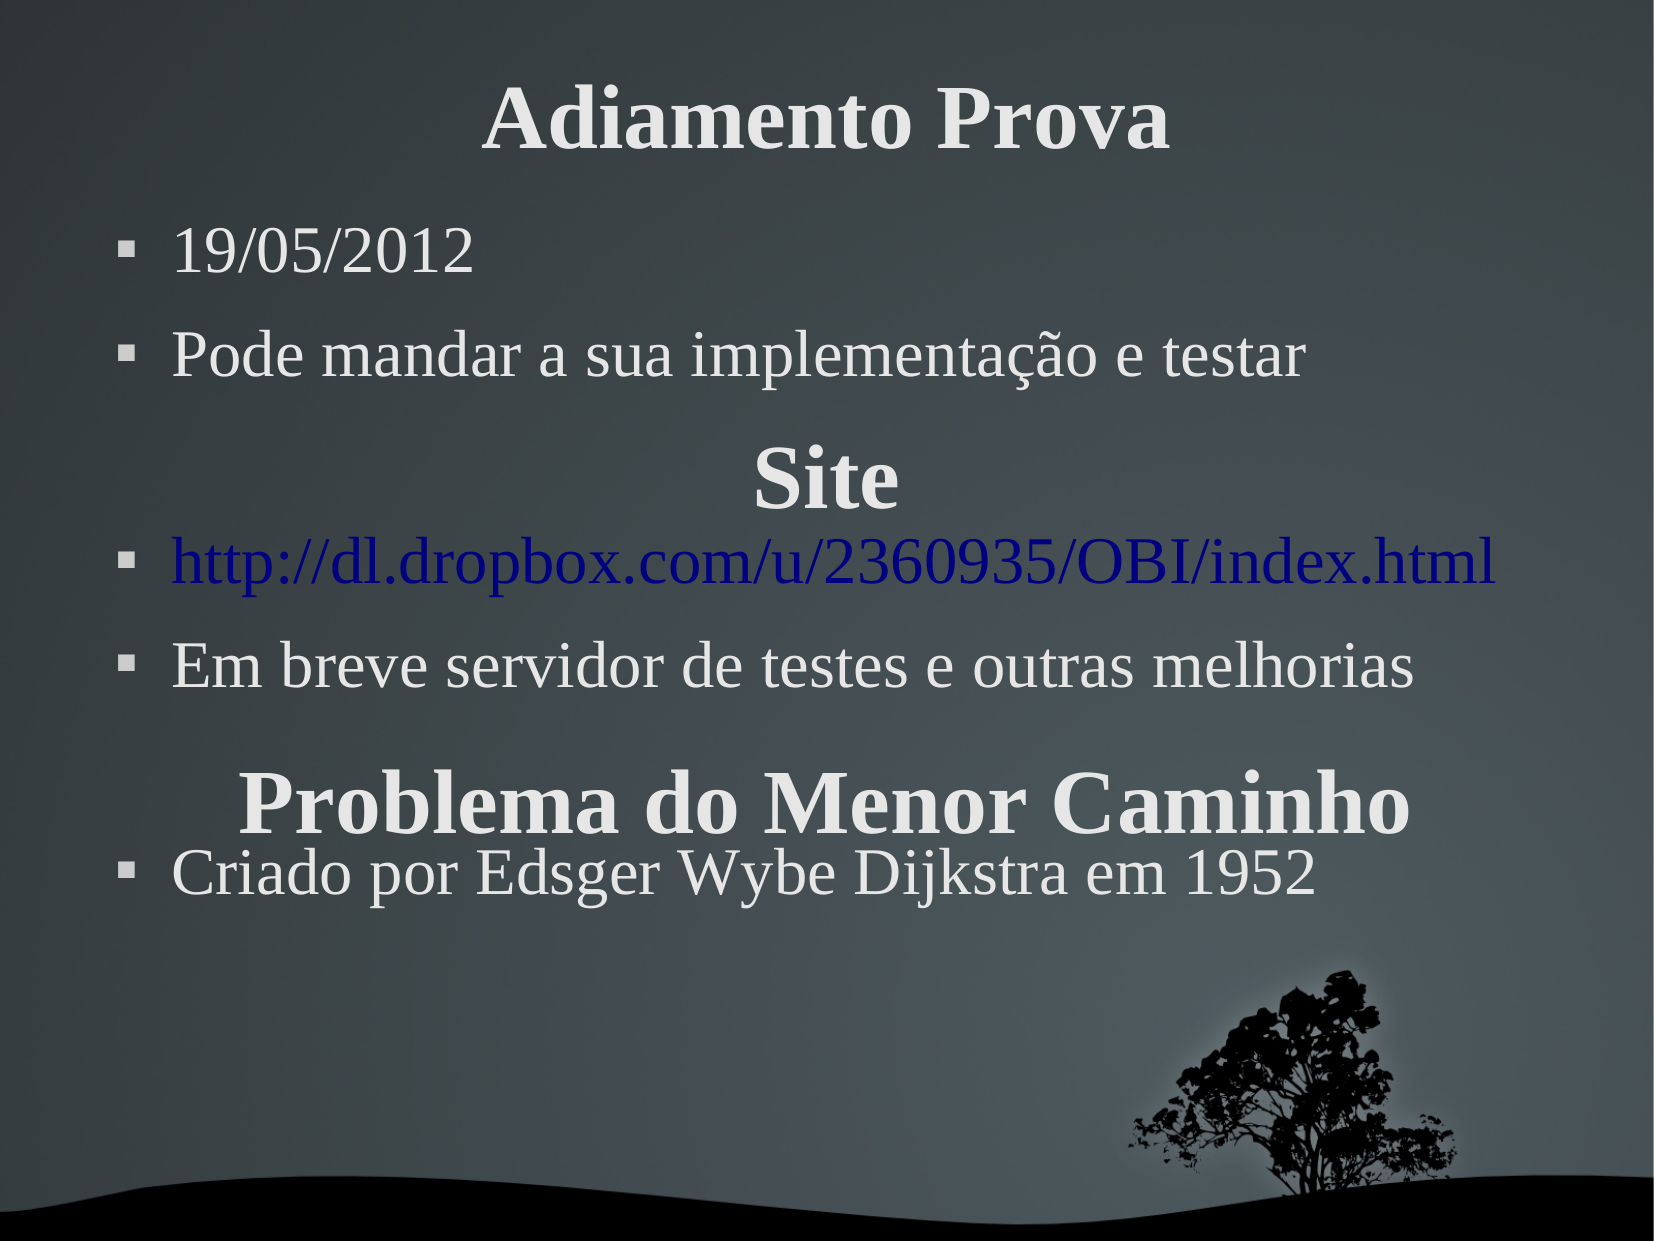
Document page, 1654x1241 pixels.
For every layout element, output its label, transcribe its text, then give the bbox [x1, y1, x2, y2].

list 19/05/2012 Pode mandar a sua implementação e testar http://dl.dropbox.com/u/2360935/OBI/index.html Em breve servidor de testes e outras melhorias Criado por Edsger Wybe Dijkstra em 1952 [82, 213, 1571, 374]
picture [0, 0, 1654, 1241]
list 19/05/2012 Pode mandar a sua implementação e testar http://dl.dropbox.com/u/2360935/OBI/index.html Em breve servidor de testes e outras melhorias Criado por Edsger Wybe Dijkstra em 1952 [82, 582, 1571, 706]
title Adiamento Prova [82, 13, 1571, 213]
list 19/05/2012 Pode mandar a sua implementação e testar http://dl.dropbox.com/u/2360935/OBI/index.html Em breve servidor de testes e outras melhorias Criado por Edsger Wybe Dijkstra em 1952 [82, 899, 1571, 1032]
title Site [82, 374, 1571, 582]
title Problema do Menor Caminho [82, 706, 1571, 899]
